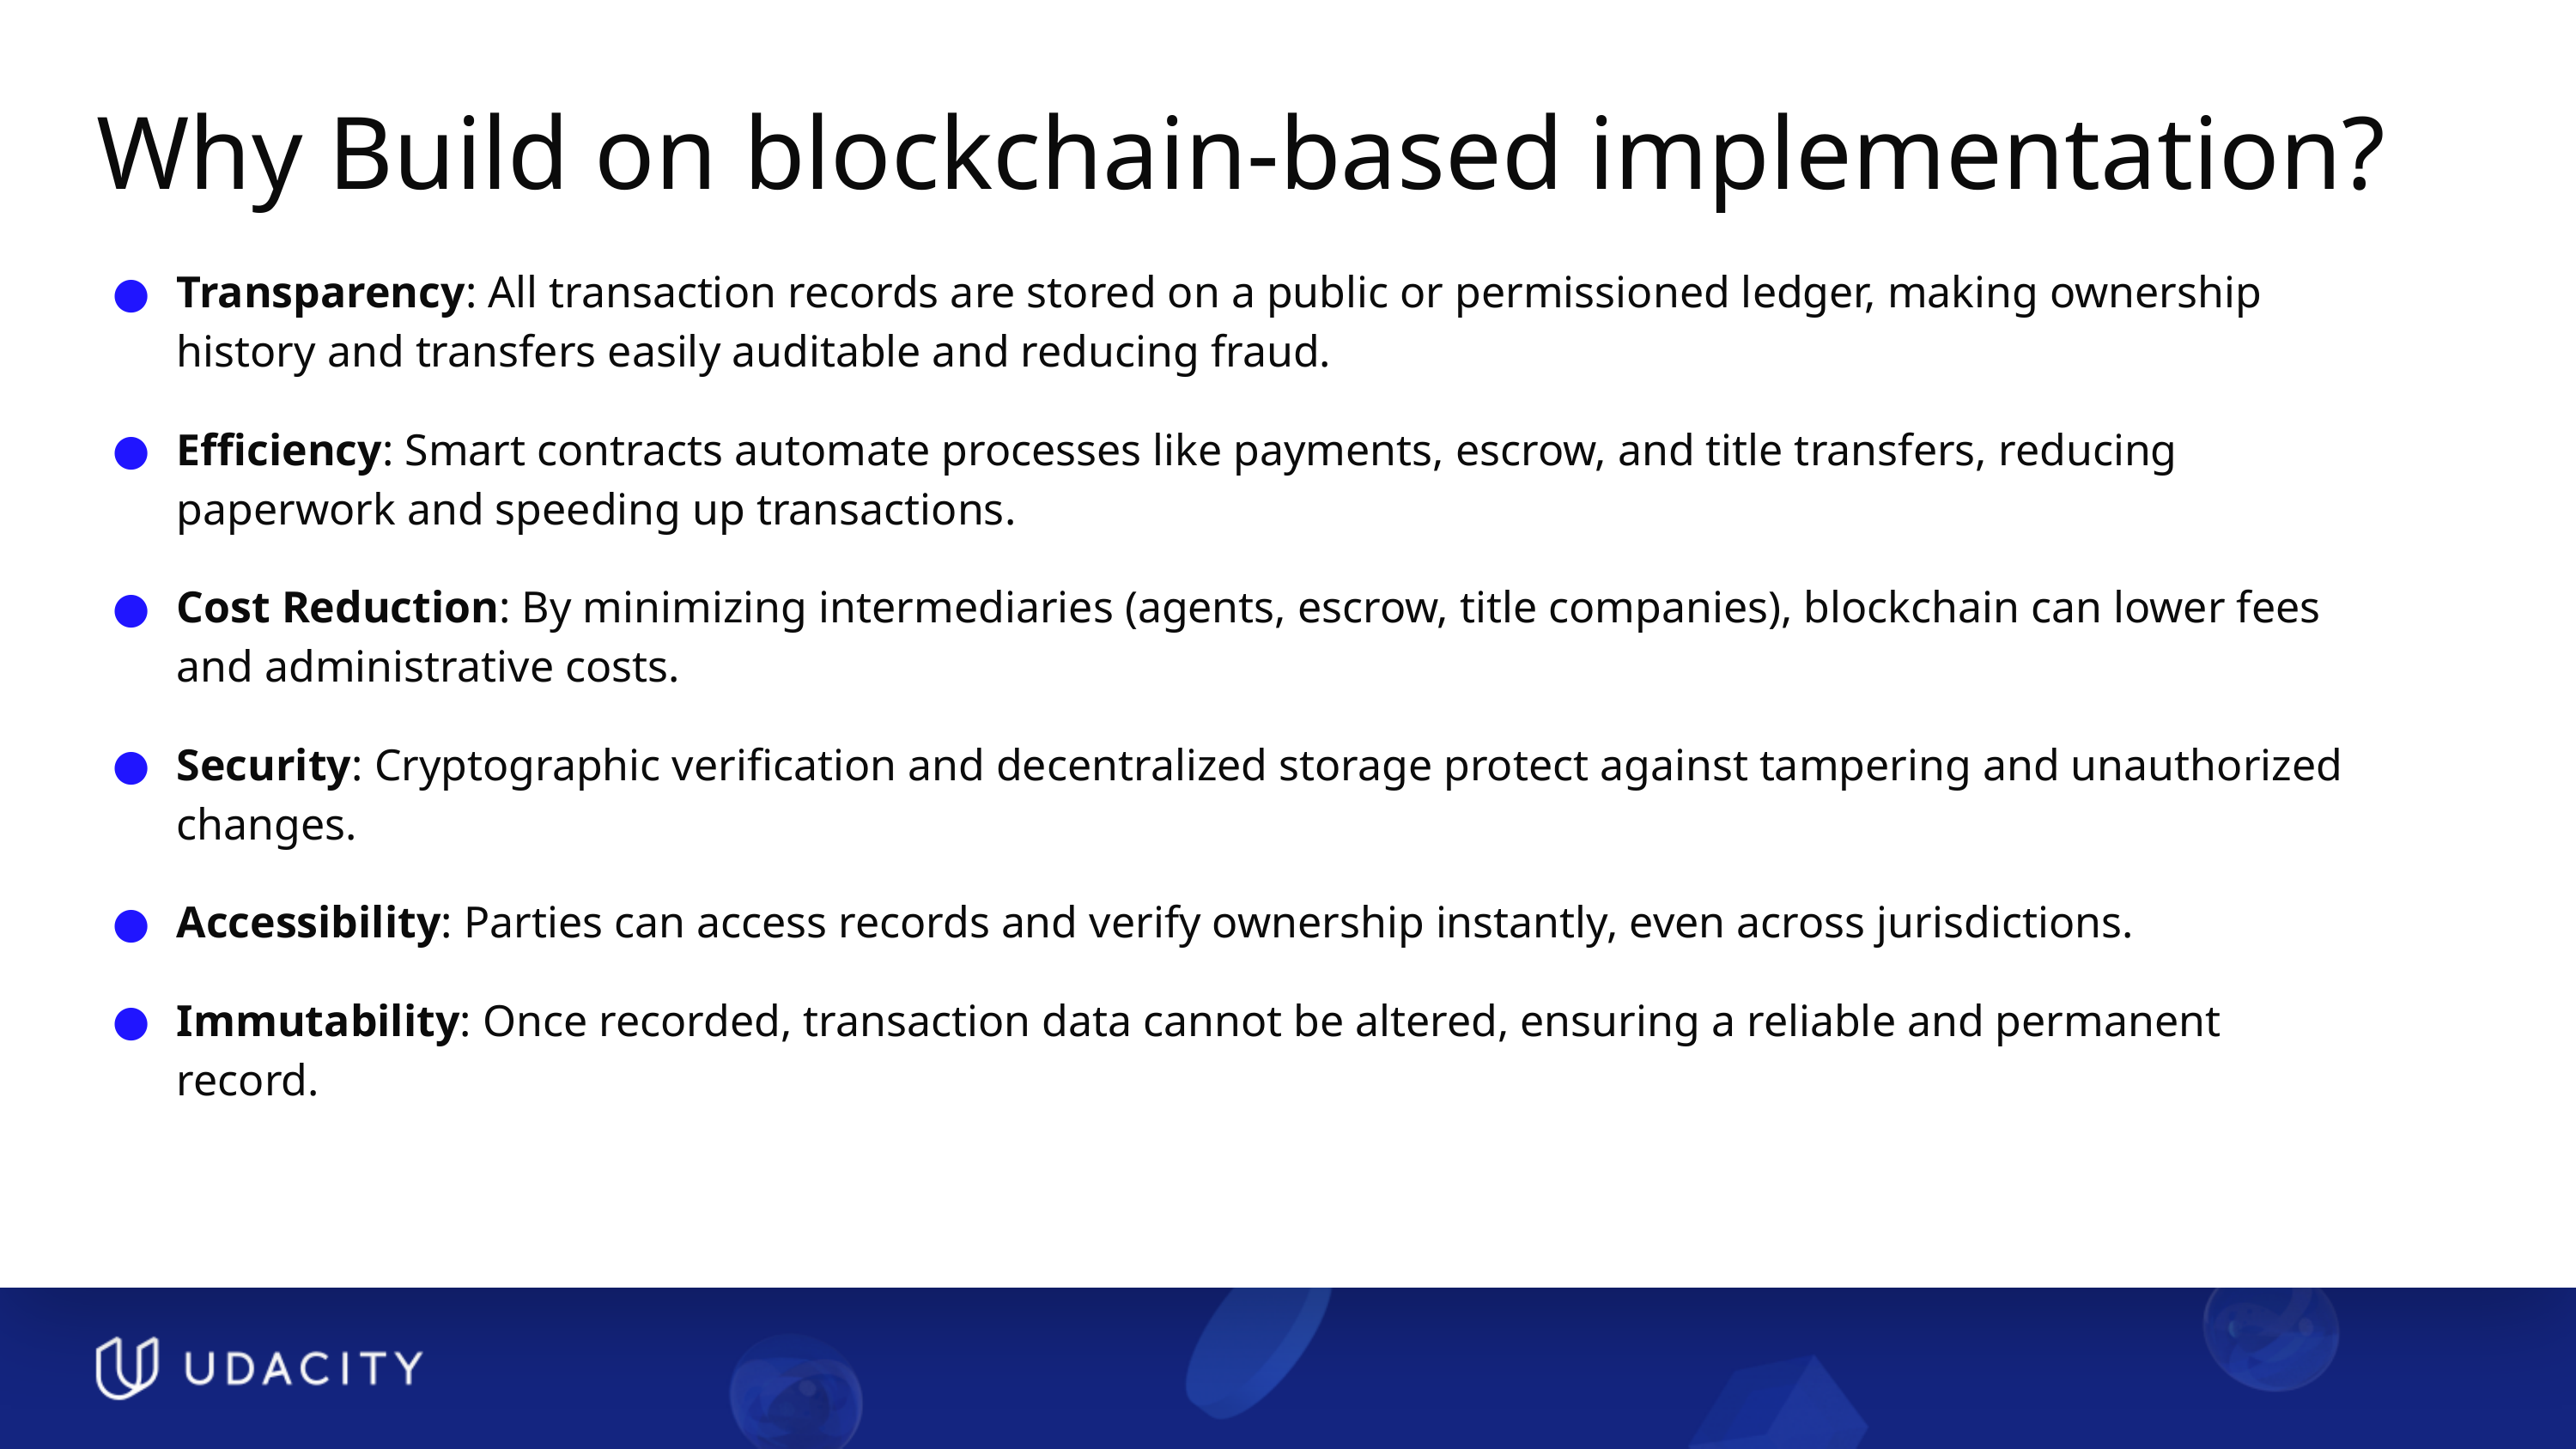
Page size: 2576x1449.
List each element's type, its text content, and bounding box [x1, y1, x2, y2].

picture [0, 1288, 2576, 1449]
title Why Build on blockchain-based implementation? [96, 43, 2480, 256]
list Transparency: All transaction records are stored on a public or permissioned ledger, making ownership history and transfers easily auditable and reducing fraud. Efficiency: Smart contracts automate processes like payments, escrow, and title transfers, reducing paperwork and speeding up transactions. Cost Reduction: By minimizing intermediaries (agents, escrow, title companies), blockchain can lower fees and administrative costs. Security: Cryptographic verification and decentralized storage protect against tampering and unauthorized changes. Accessibility: Parties can access records and verify ownership instantly, even across jurisdictions. Immutability: Once recorded, transaction data cannot be altered, ensuring a reliable and permanent record. [112, 258, 2426, 1191]
